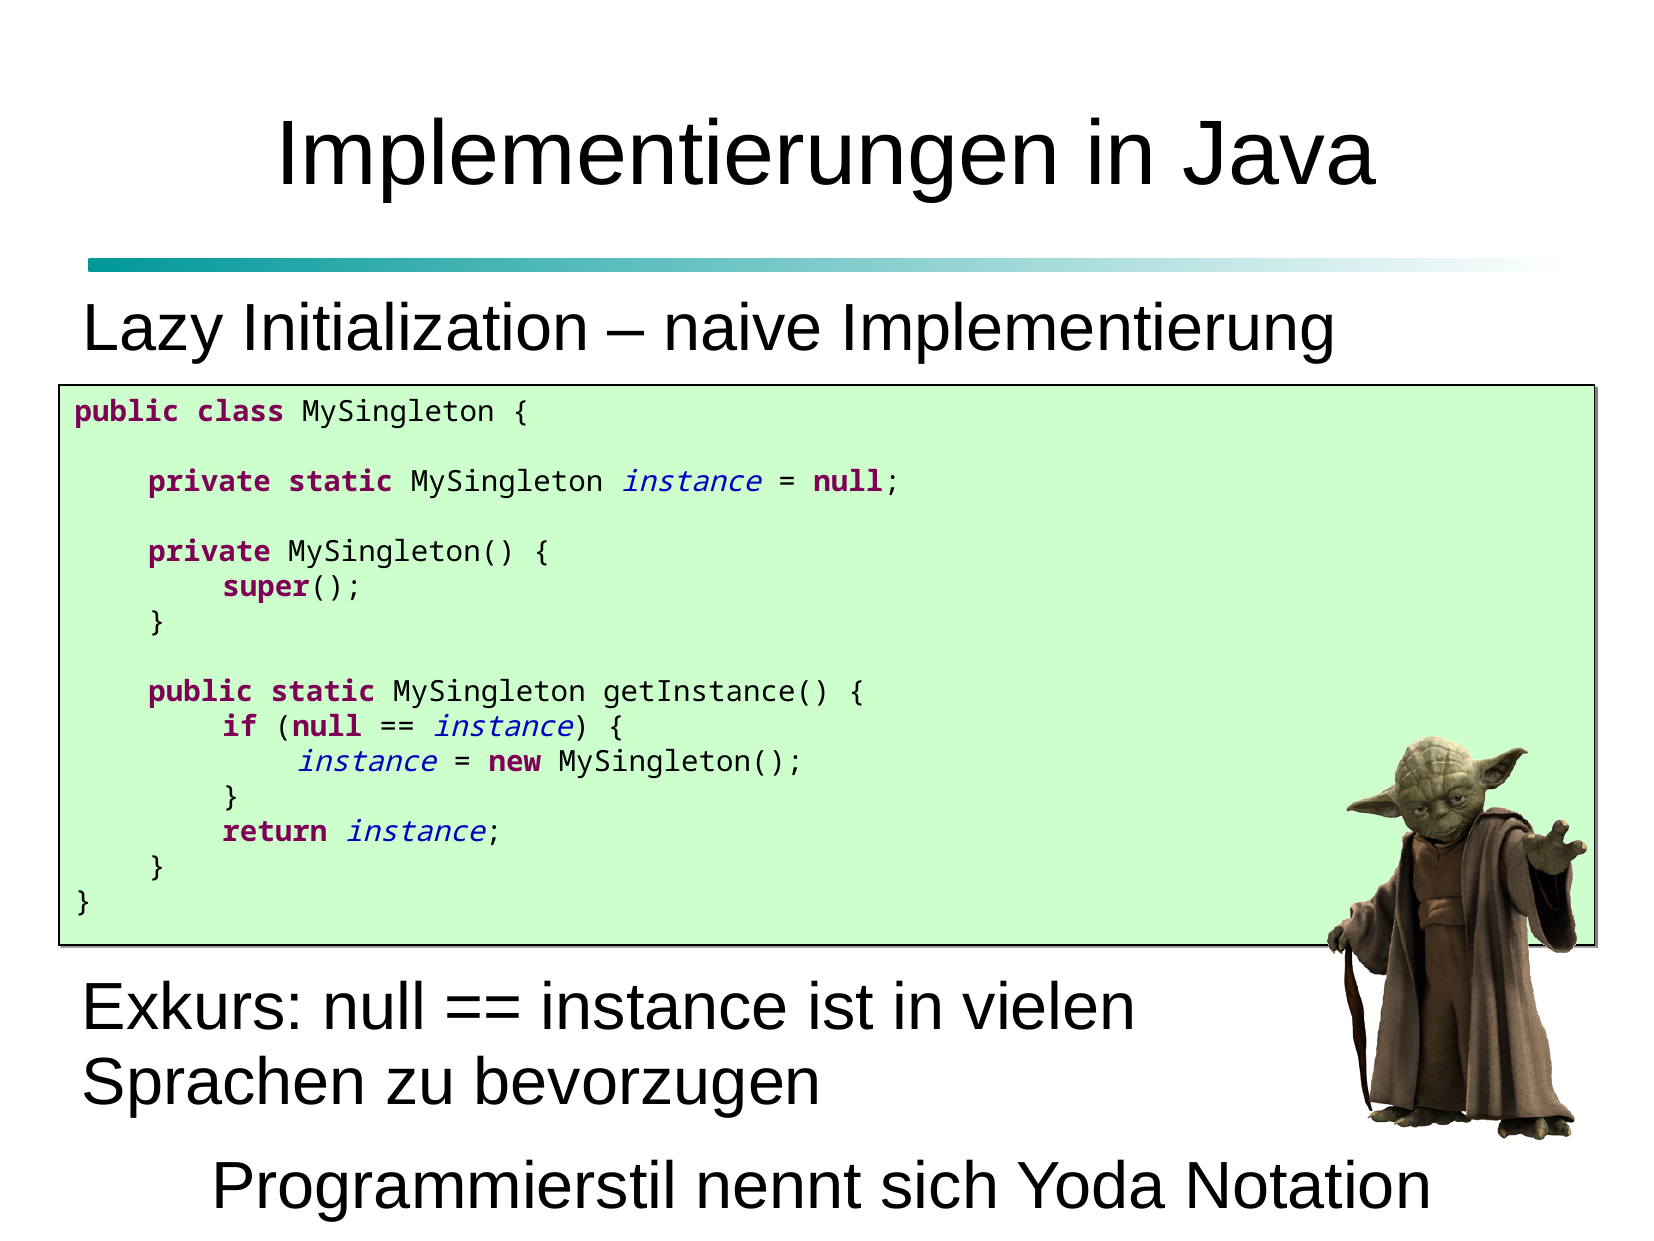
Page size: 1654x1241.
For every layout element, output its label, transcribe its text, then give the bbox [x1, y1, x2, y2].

title Implementierungen in Java [82, 49, 1571, 257]
list Lazy Initialization – naive Implementierung [82, 290, 1571, 366]
picture [1322, 736, 1589, 1140]
list Exkurs: null == instance ist in vielen Sprachen zu bevorzugen Programmierstil nennt sich Yoda Notation [81, 969, 1447, 1224]
text_box public class MySingleton { private static MySingleton instance = null; private MySingleton() { super(); } public static MySingleton getInstance() { if (null == instance) { instance = new MySingleton(); } return instance; } } [59, 384, 1595, 945]
